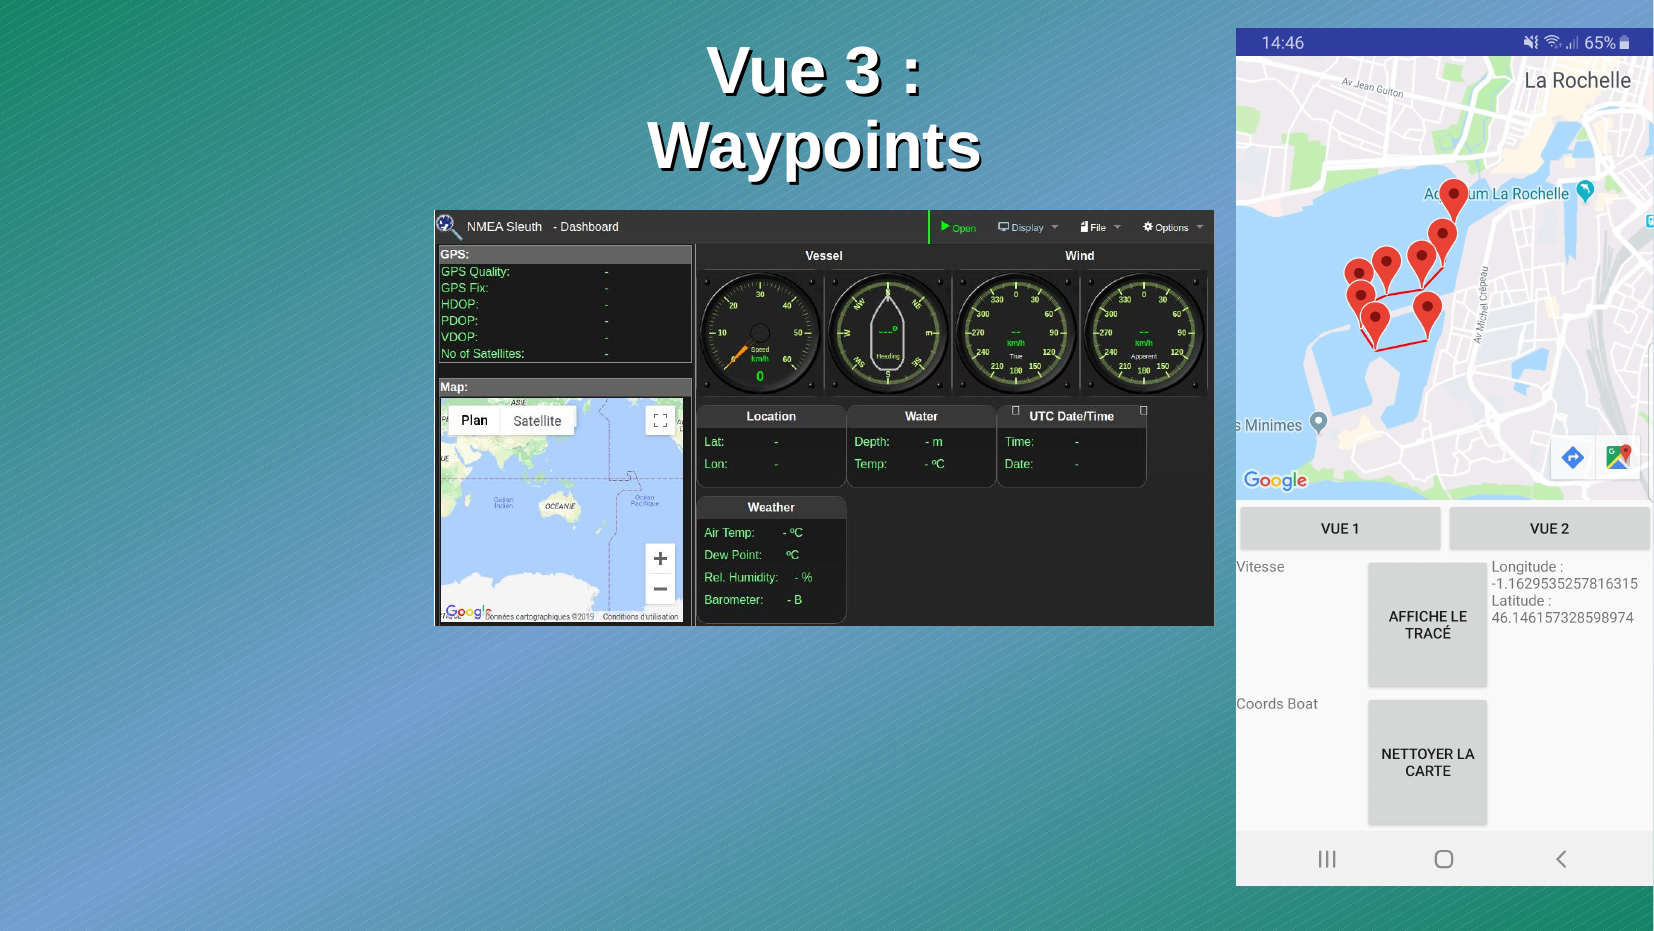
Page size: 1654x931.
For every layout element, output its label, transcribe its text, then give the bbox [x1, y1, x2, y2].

picture [1236, 28, 1654, 886]
picture [434, 210, 1215, 626]
text_box Vue 3 : Waypoints [602, 25, 1028, 189]
